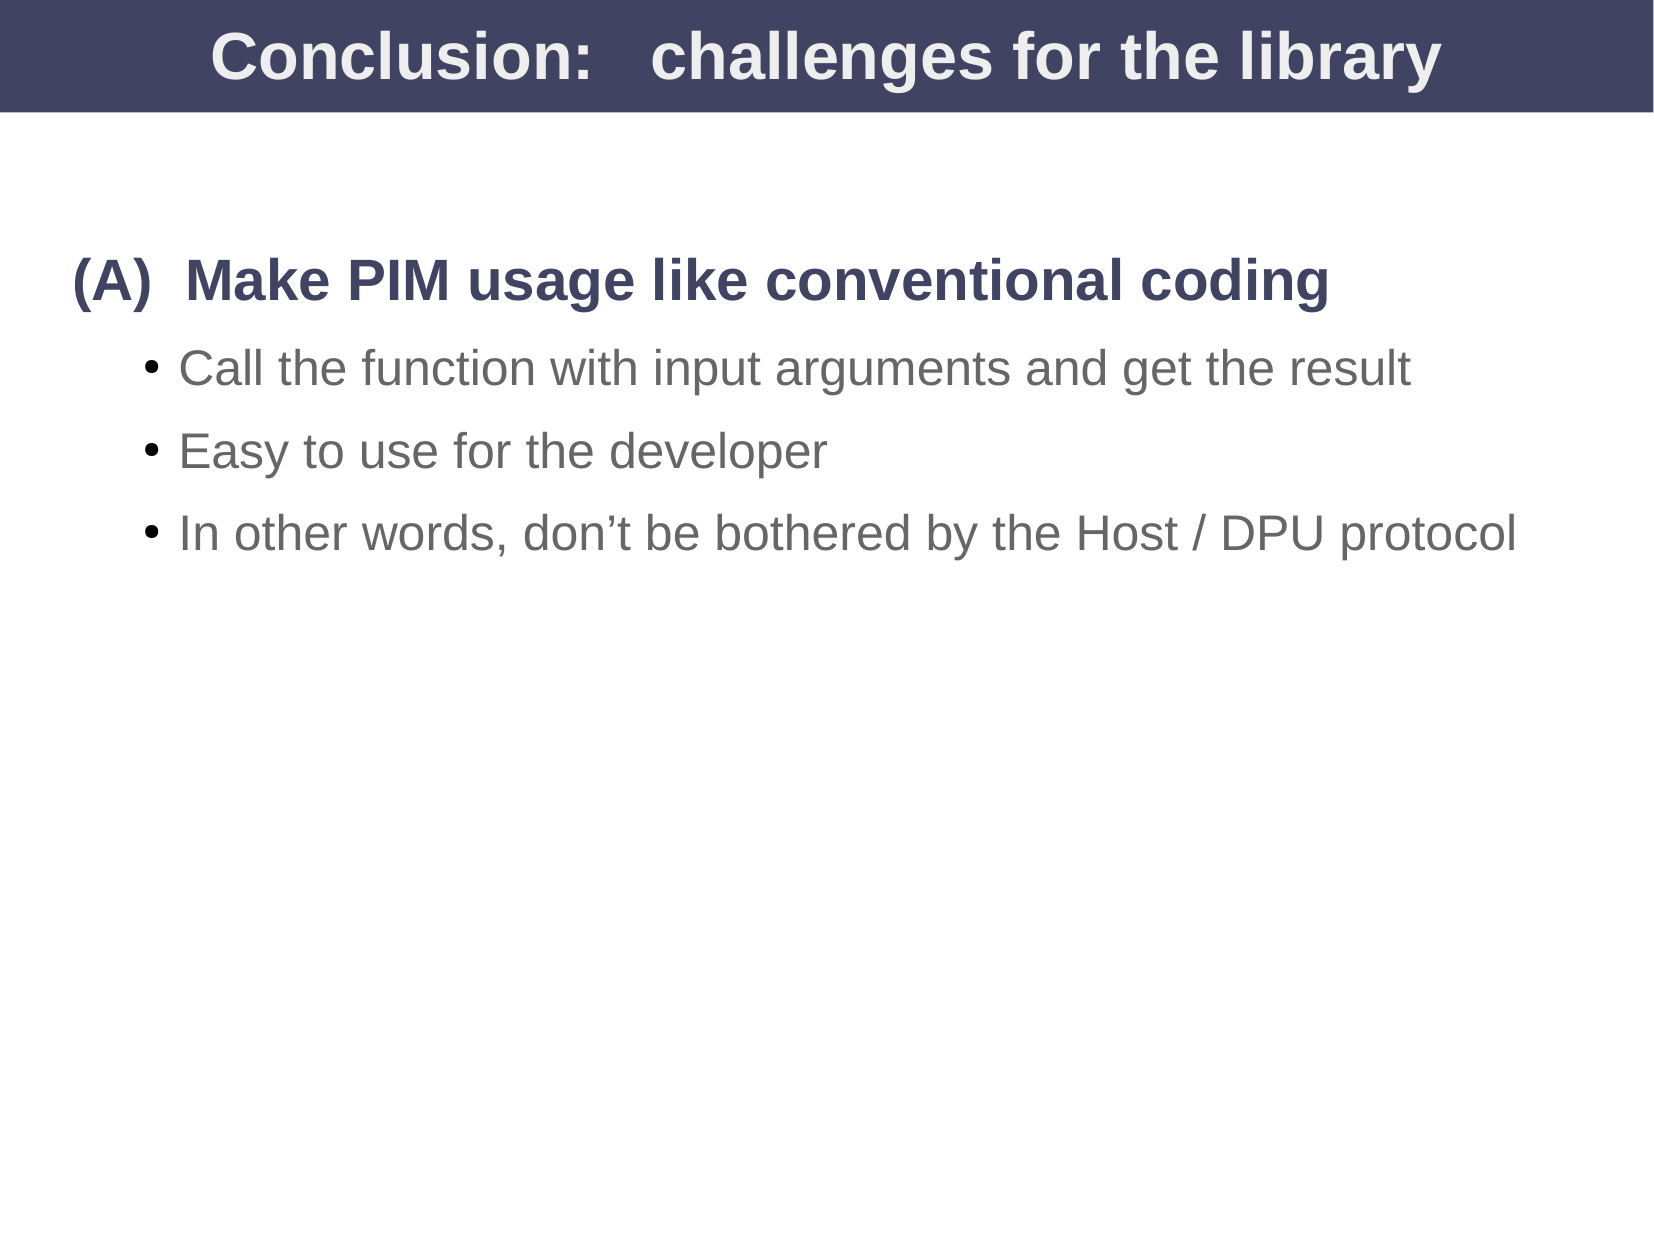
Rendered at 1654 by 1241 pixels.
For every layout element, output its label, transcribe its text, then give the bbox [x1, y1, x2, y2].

text_box Conclusion: challenges for the library [0, 0, 1654, 113]
text_box (A) Make PIM usage like conventional coding Call the function with input arguments and get the result Easy to use for the developer In other words, don’t be bothered by the Host / DPU protocol [57, 240, 1651, 1201]
